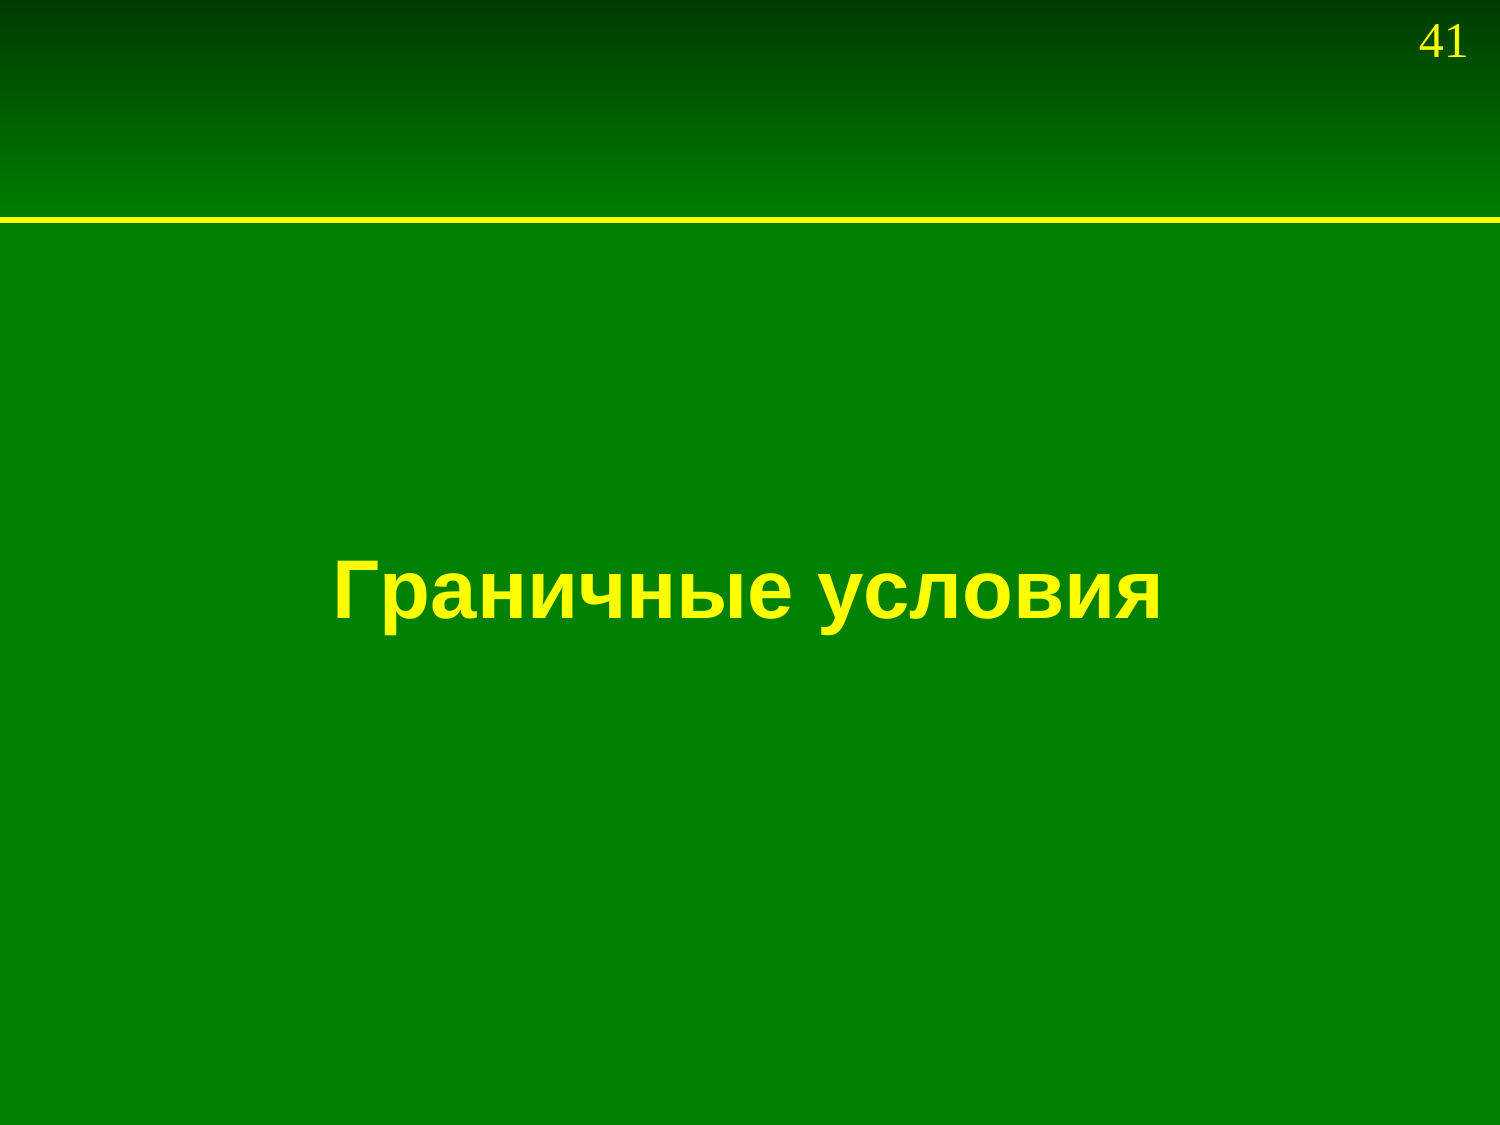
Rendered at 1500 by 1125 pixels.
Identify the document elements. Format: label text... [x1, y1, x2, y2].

text_box Граничные условия [17, 385, 1481, 785]
